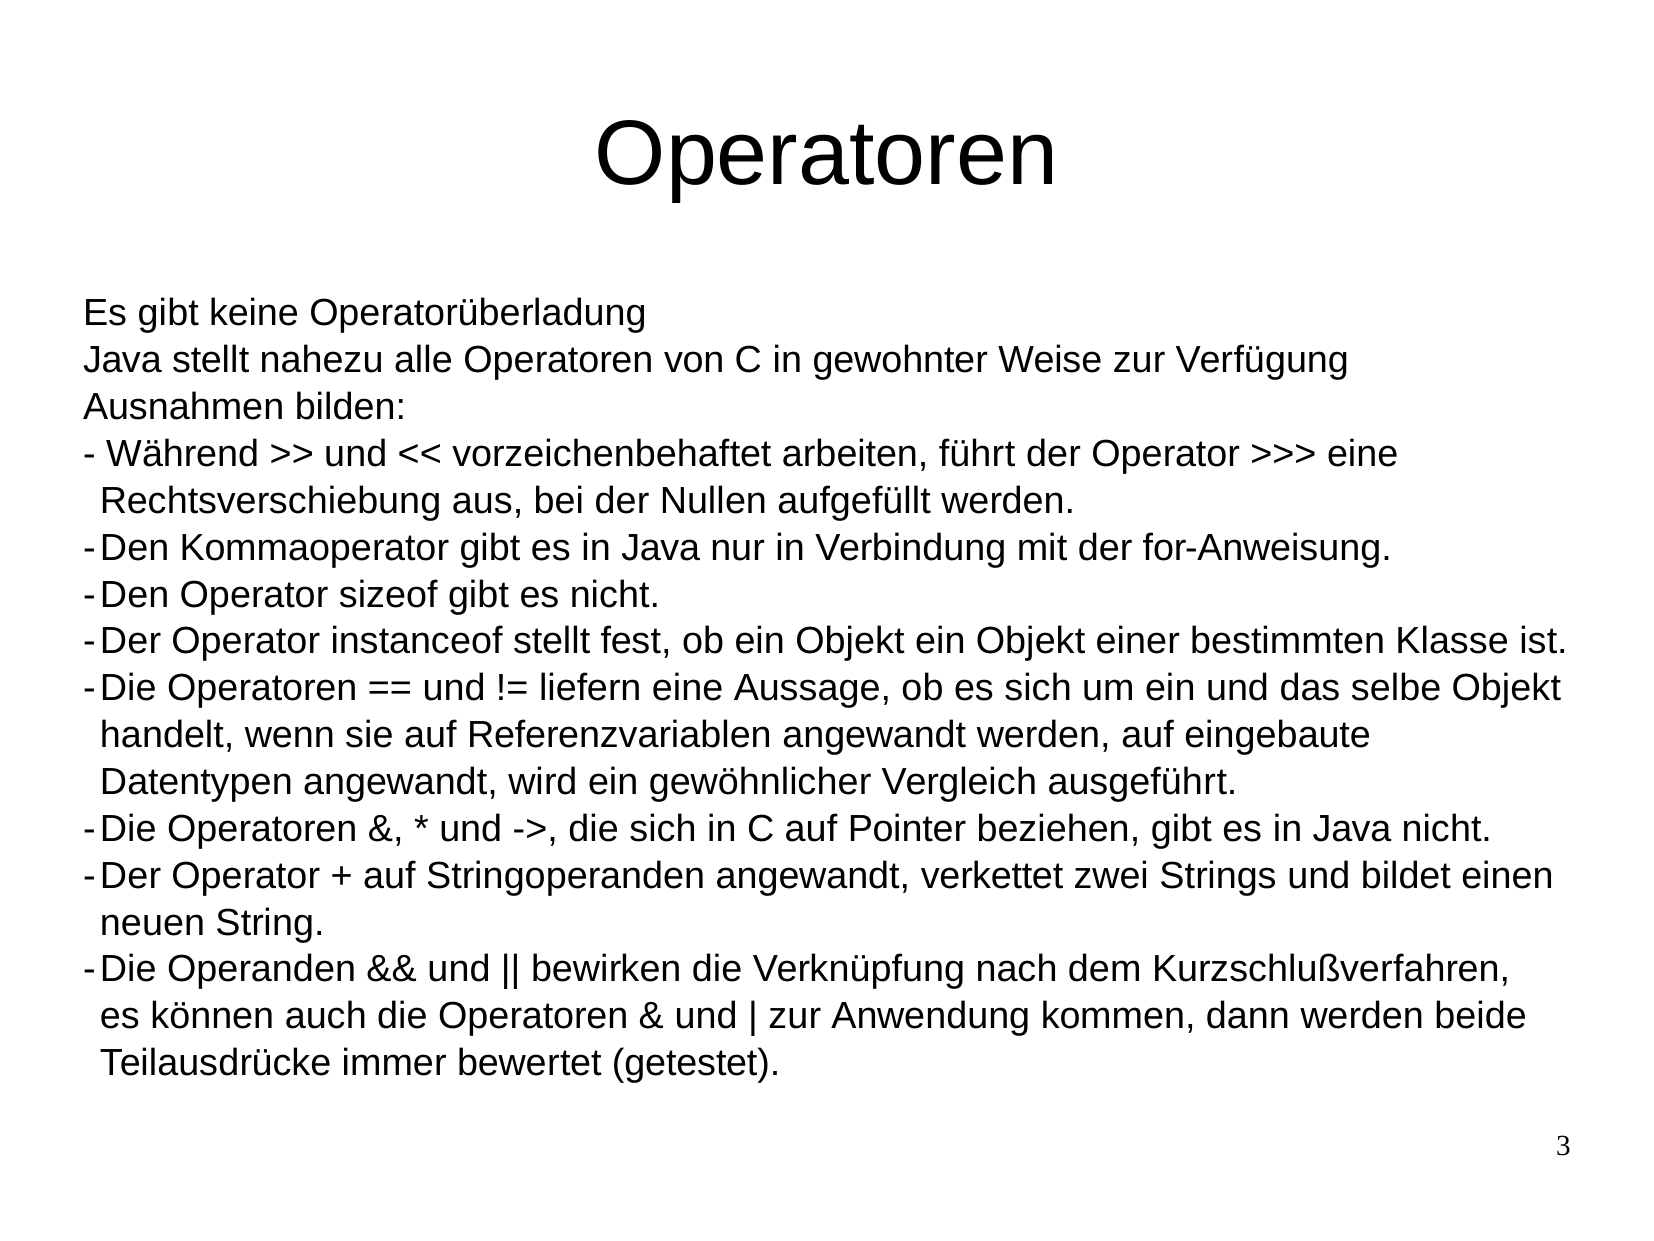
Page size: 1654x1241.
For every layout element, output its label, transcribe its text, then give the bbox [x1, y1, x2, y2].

title Operatoren [82, 49, 1571, 257]
chart [82, 290, 1571, 1109]
